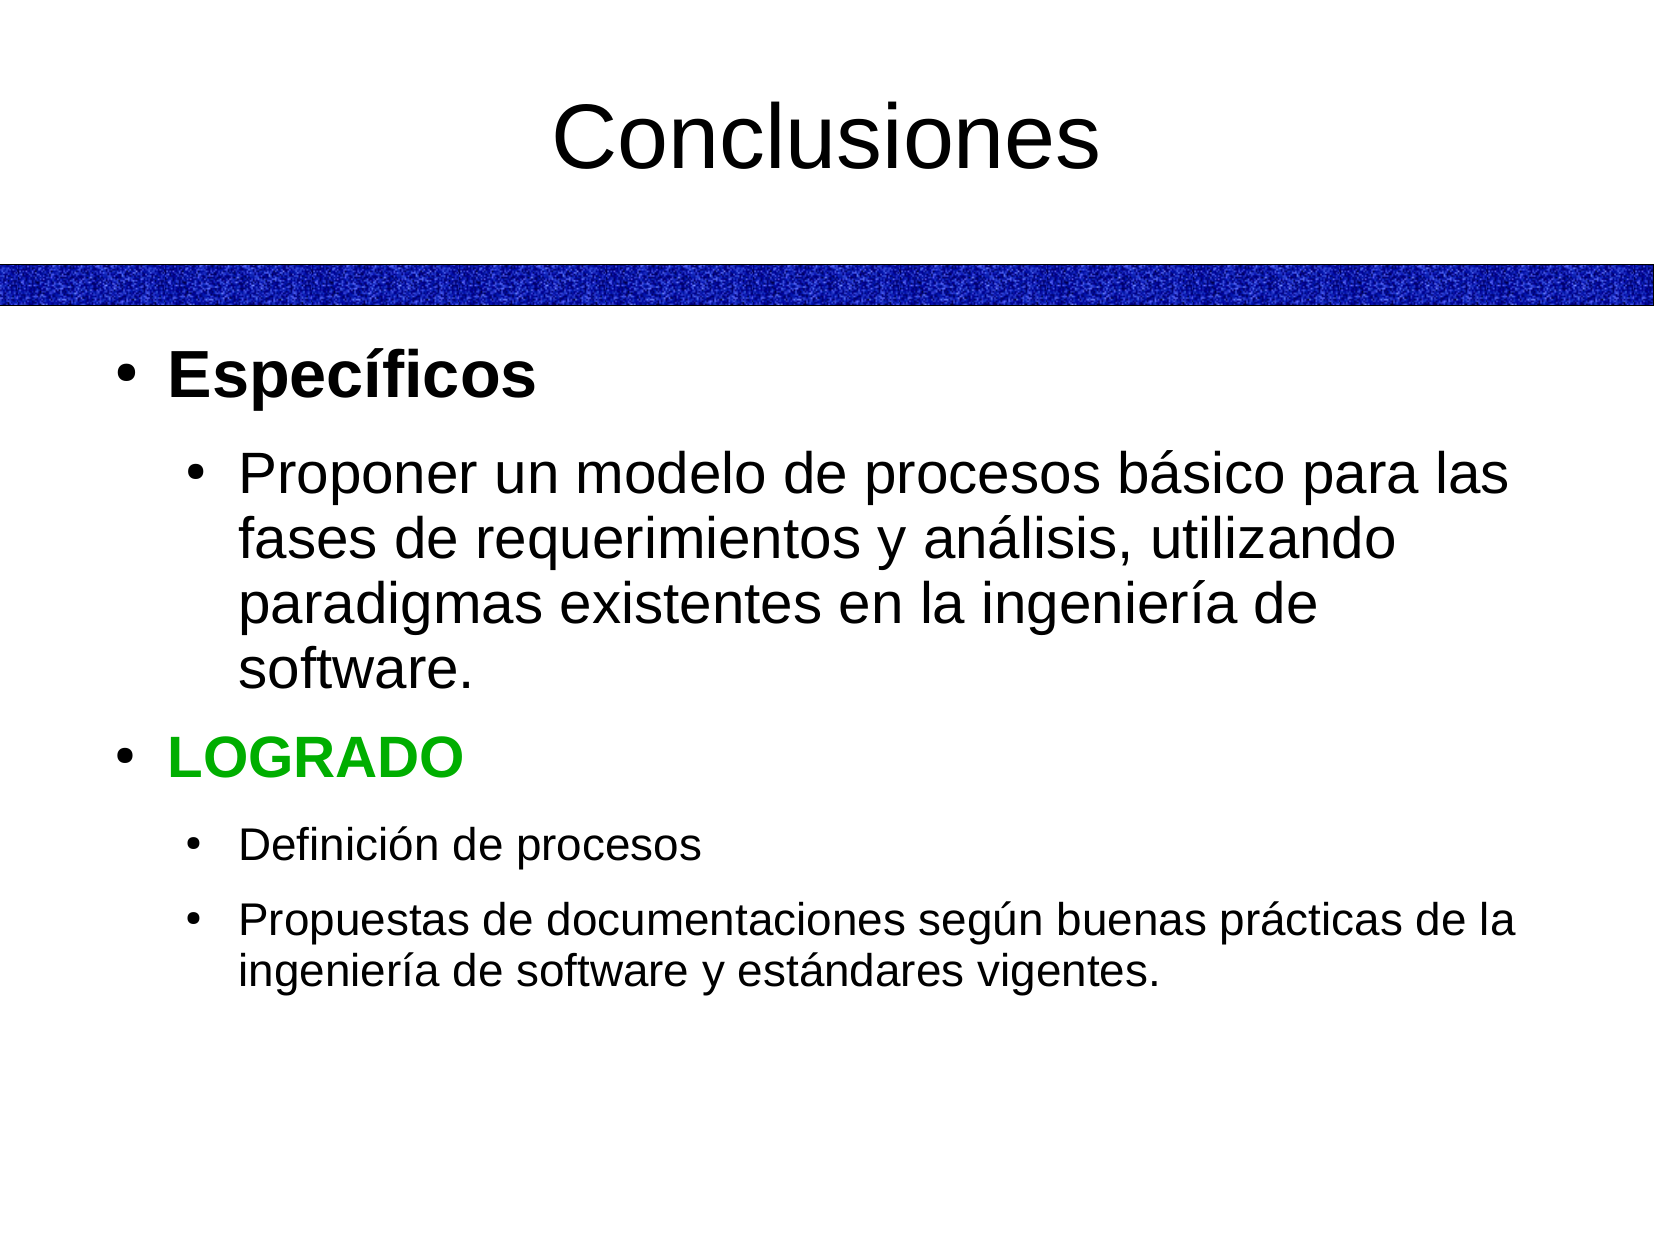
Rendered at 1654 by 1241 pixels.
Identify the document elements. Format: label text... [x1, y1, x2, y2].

title Conclusiones [58, 21, 1595, 253]
list Específicos Proponer un modelo de procesos básico para las fases de requerimientos y análisis, utilizando paradigmas existentes en la ingeniería de software. LOGRADO Definición de procesos Propuestas de documentaciones según buenas prácticas de la ingeniería de software y estándares vigentes. [96, 336, 1544, 1104]
picture [0, 265, 1653, 305]
